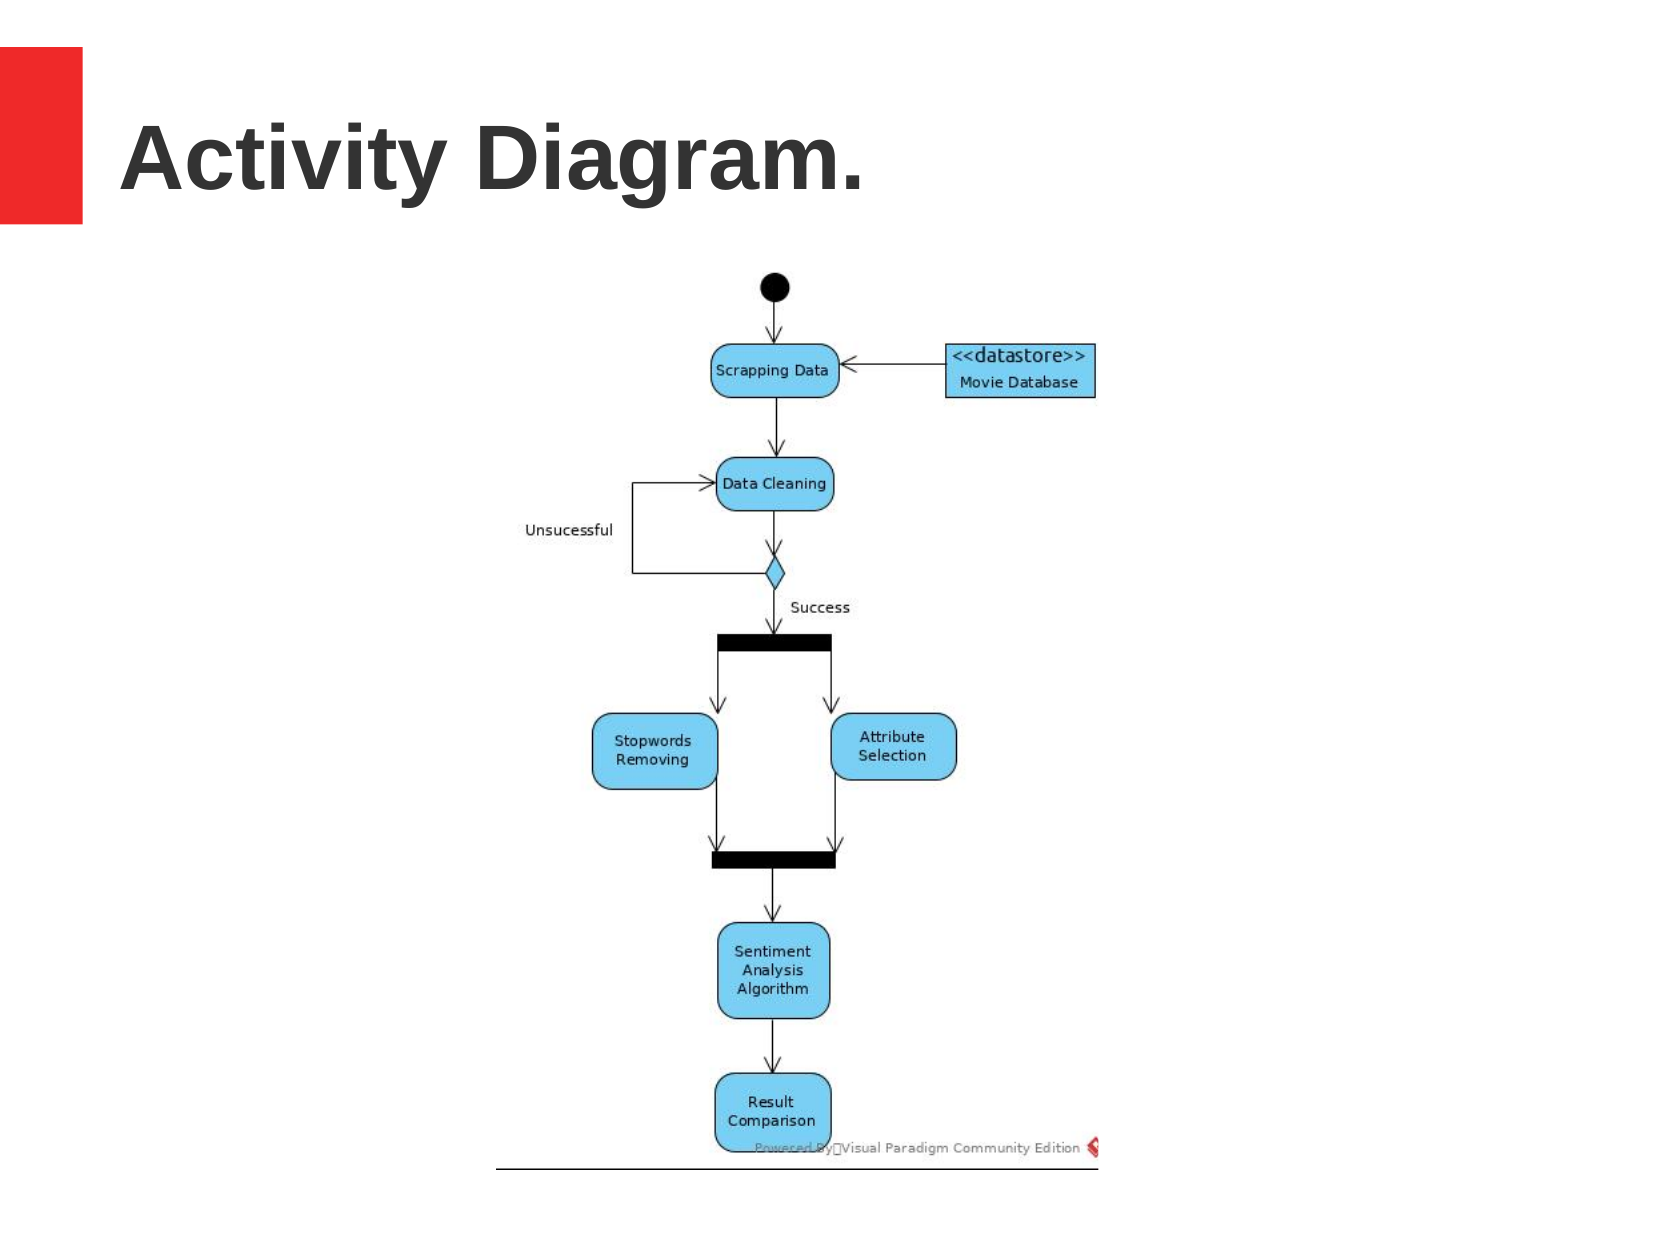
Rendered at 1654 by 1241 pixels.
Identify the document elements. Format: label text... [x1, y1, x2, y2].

picture [496, 271, 1099, 1170]
text_box Activity Diagram. [118, 49, 1571, 257]
